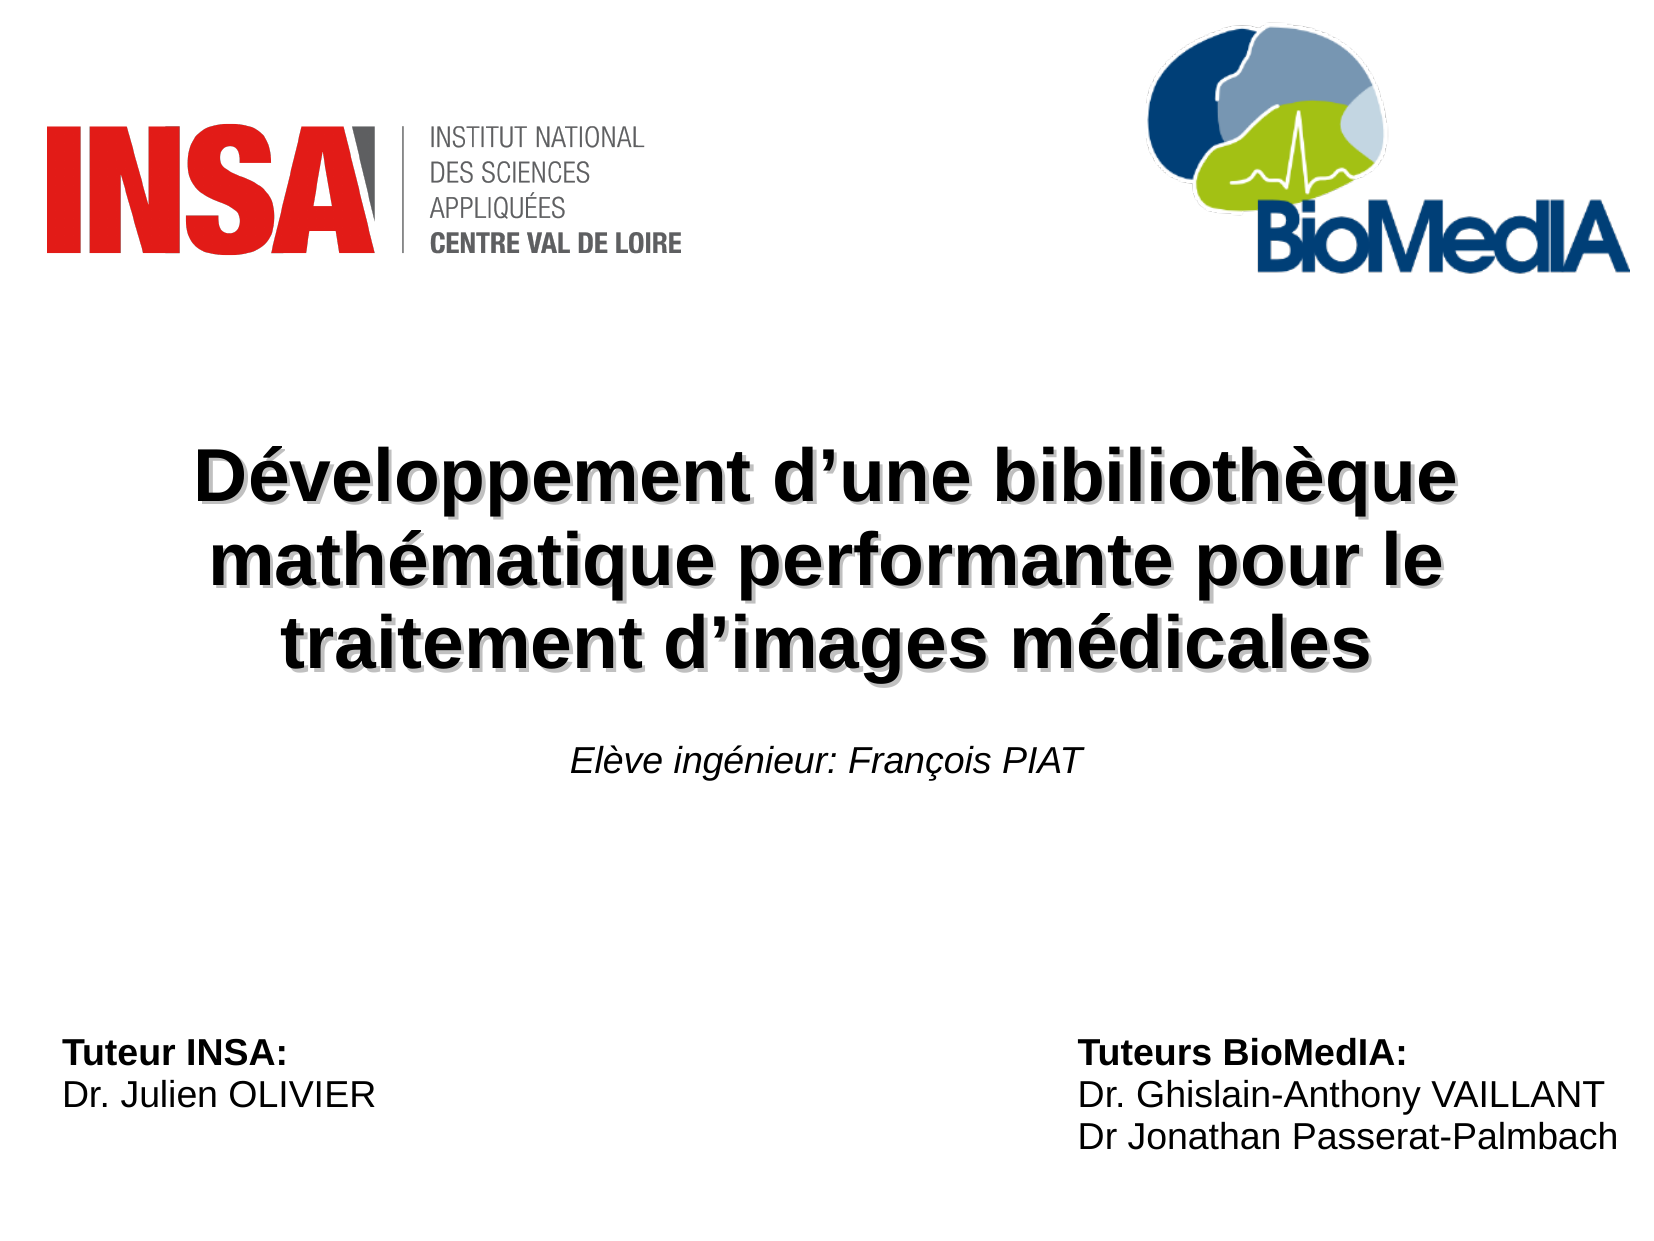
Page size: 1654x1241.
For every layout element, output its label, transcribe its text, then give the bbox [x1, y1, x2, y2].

picture [47, 118, 681, 262]
text_box Tuteurs BioMedIA: Dr. Ghislain-Anthony VAILLANT Dr Jonathan Passerat-Palmbach [1062, 1023, 1654, 1165]
text_box Elève ingénieur: François PIAT [555, 732, 1099, 790]
text_box Tuteur INSA: Dr. Julien OLIVIER [47, 1023, 508, 1123]
picture [1145, 12, 1630, 288]
title Développement d’une bibiliothèque mathématique performante pour le traitement d’images médicales [82, 433, 1571, 686]
